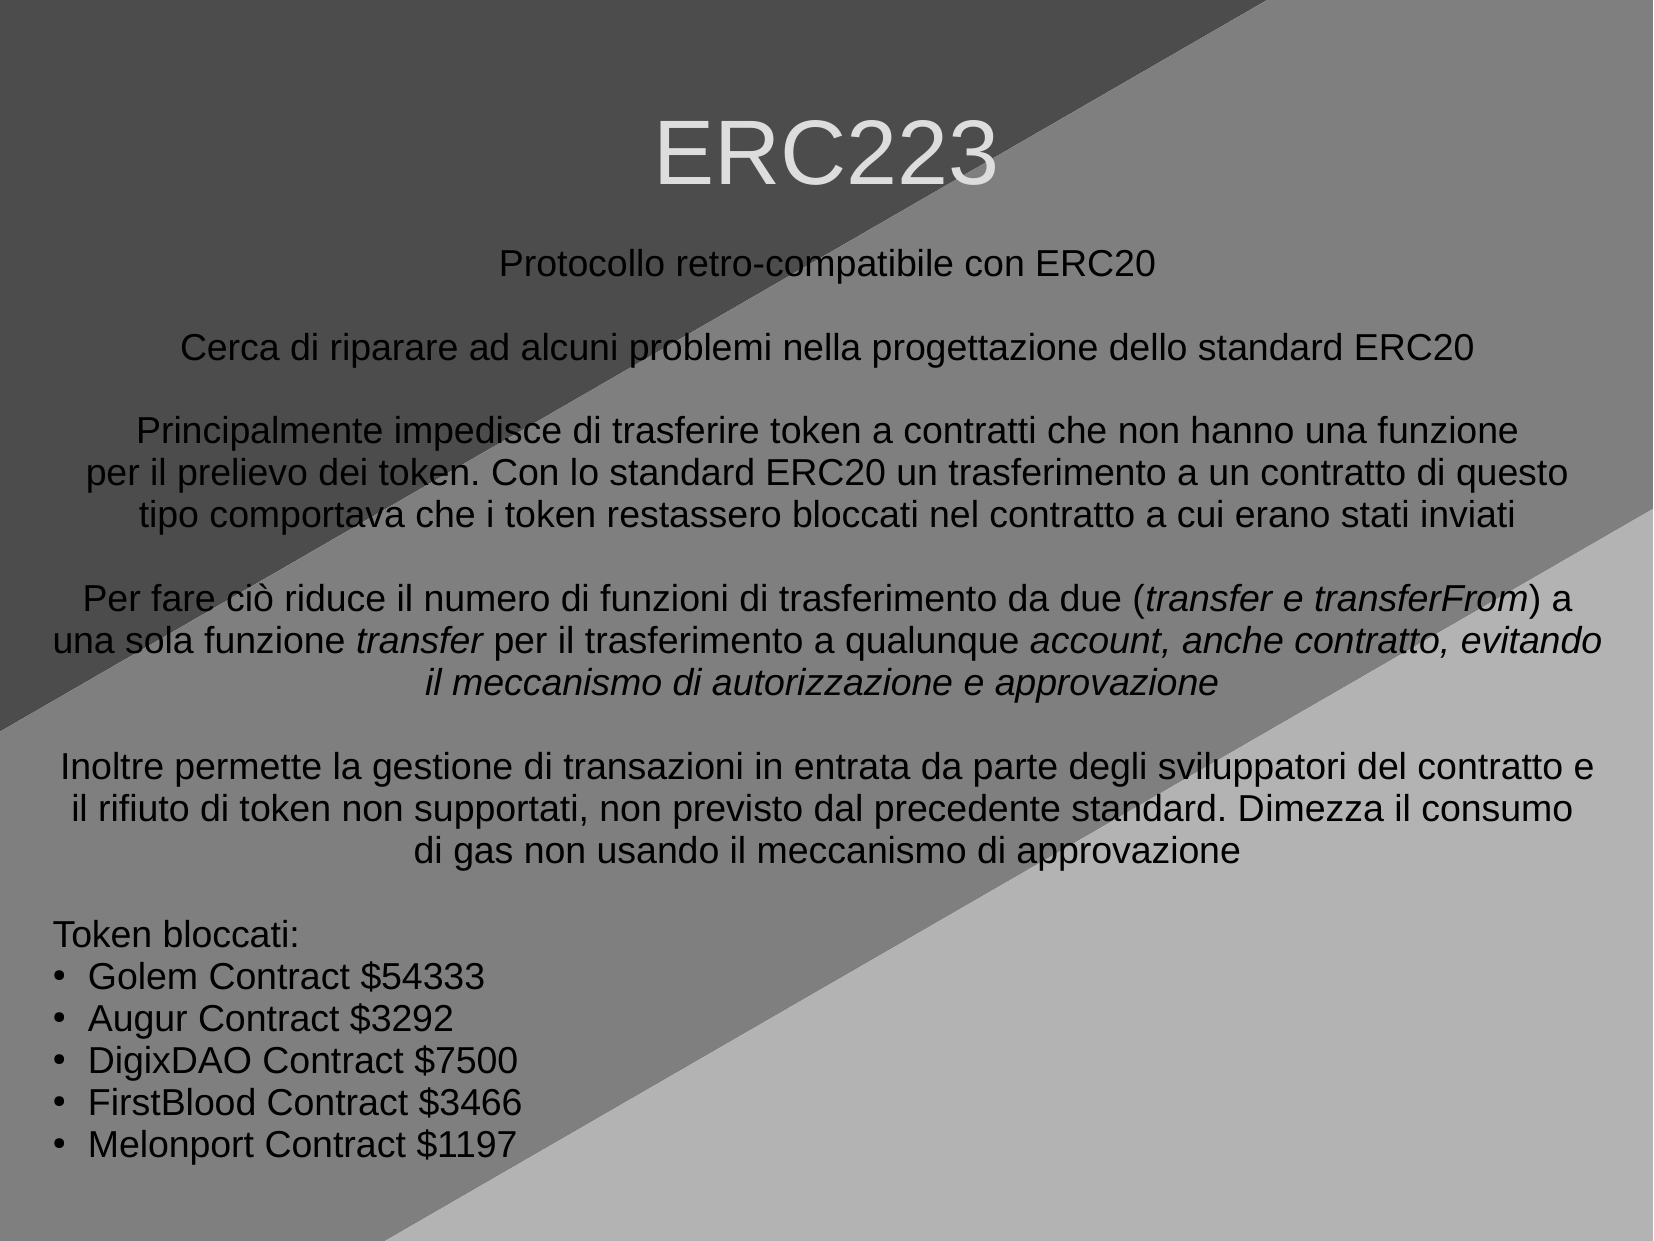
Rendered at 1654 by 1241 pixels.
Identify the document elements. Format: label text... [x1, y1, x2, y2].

title ERC223 [82, 49, 1571, 234]
text_box Protocollo retro-compatibile con ERC20 Cerca di riparare ad alcuni problemi nella progettazione dello standard ERC20 Principalmente impedisce di trasferire token a contratti che non hanno una funzione per il prelievo dei token. Con lo standard ERC20 un trasferimento a un contratto di questo tipo comportava che i token restassero bloccati nel contratto a cui erano stati inviati Per fare ciò riduce il numero di funzioni di trasferimento da due (transfer e transferFrom) a una sola funzione transfer per il trasferimento a qualunque account, anche contratto, evitando il meccanismo di autorizzazione e approvazione Inoltre permette la gestione di transazioni in entrata da parte degli sviluppatori del contratto e il rifiuto di token non supportati, non previsto dal precedente standard. Dimezza il consumo di gas non usando il meccanismo di approvazione Token bloccati: Golem Contract $54333 Augur Contract $3292 DigixDAO Contract $7500 FirstBlood Contract $3466 Melonport Contract $1197 [37, 234, 1618, 1174]
